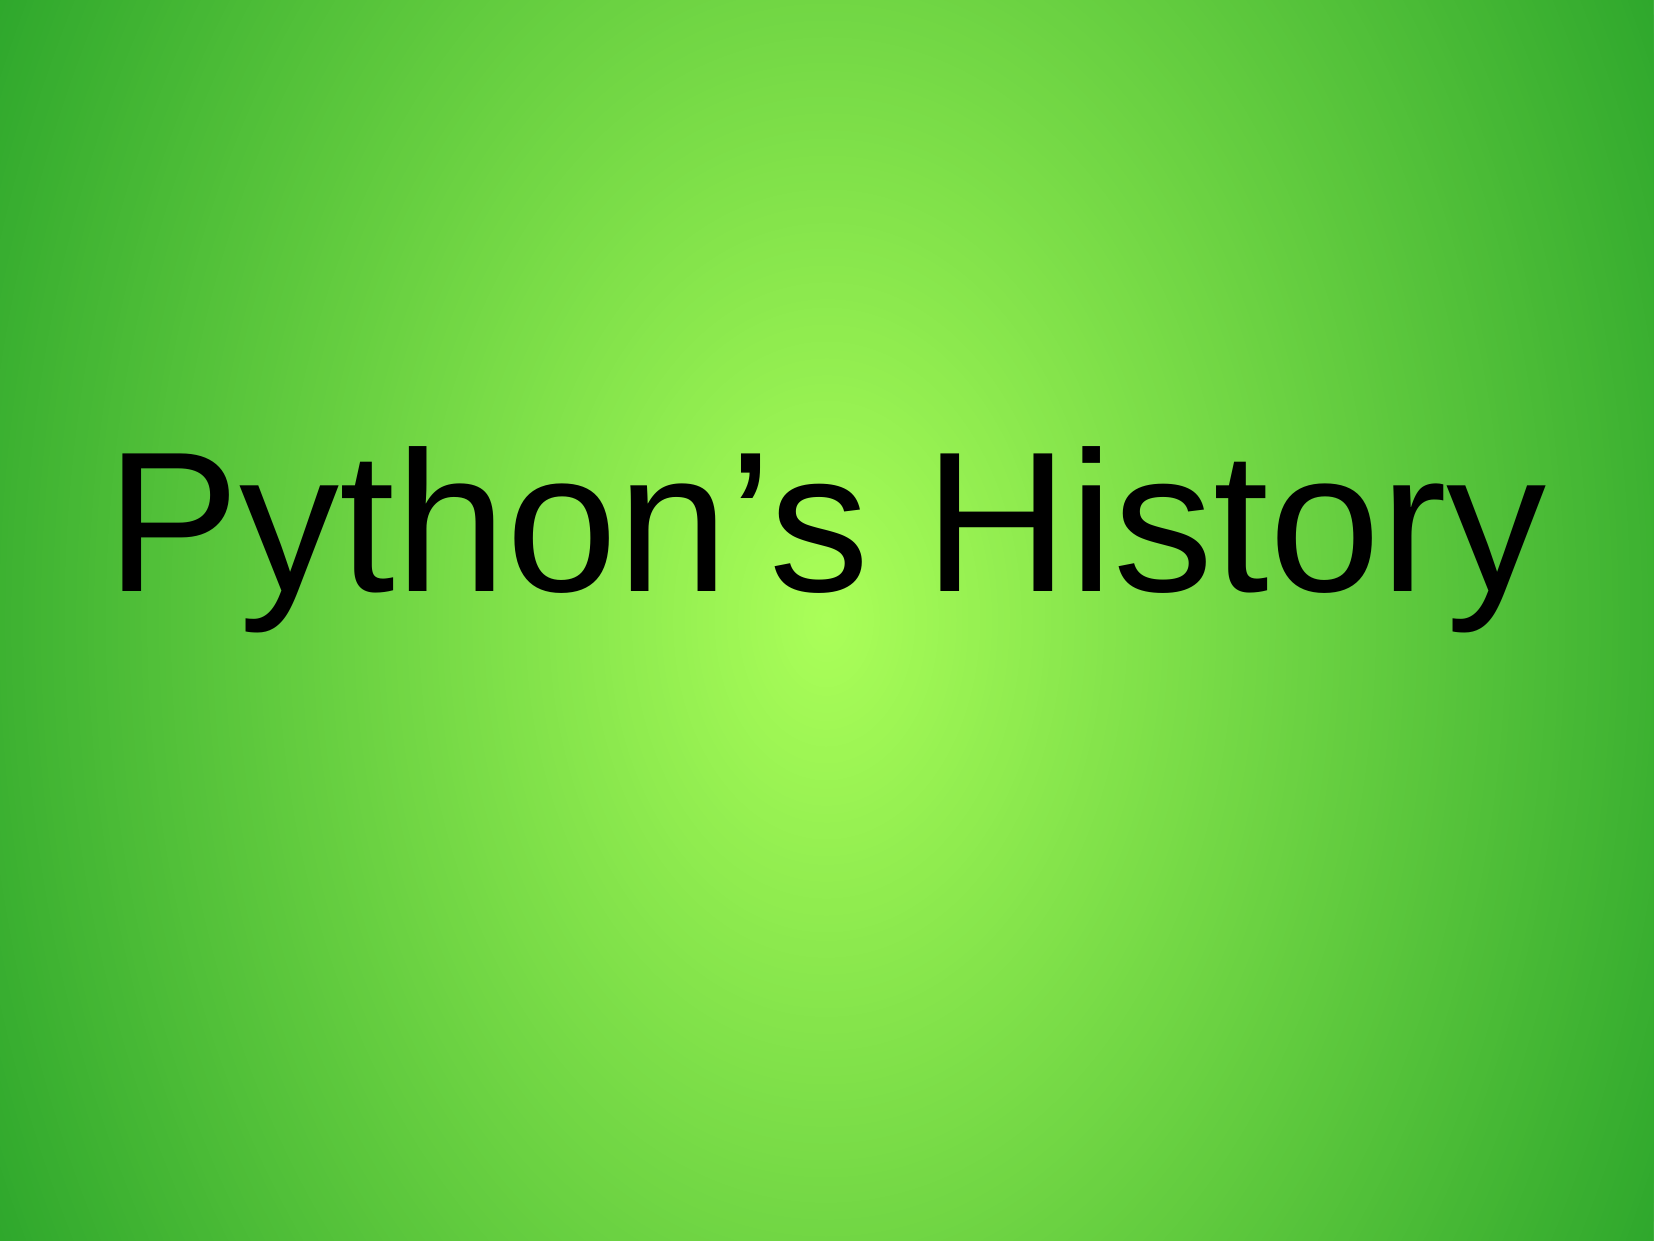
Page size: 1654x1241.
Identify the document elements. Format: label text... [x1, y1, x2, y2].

subtitle Python’s History [82, 47, 1571, 997]
